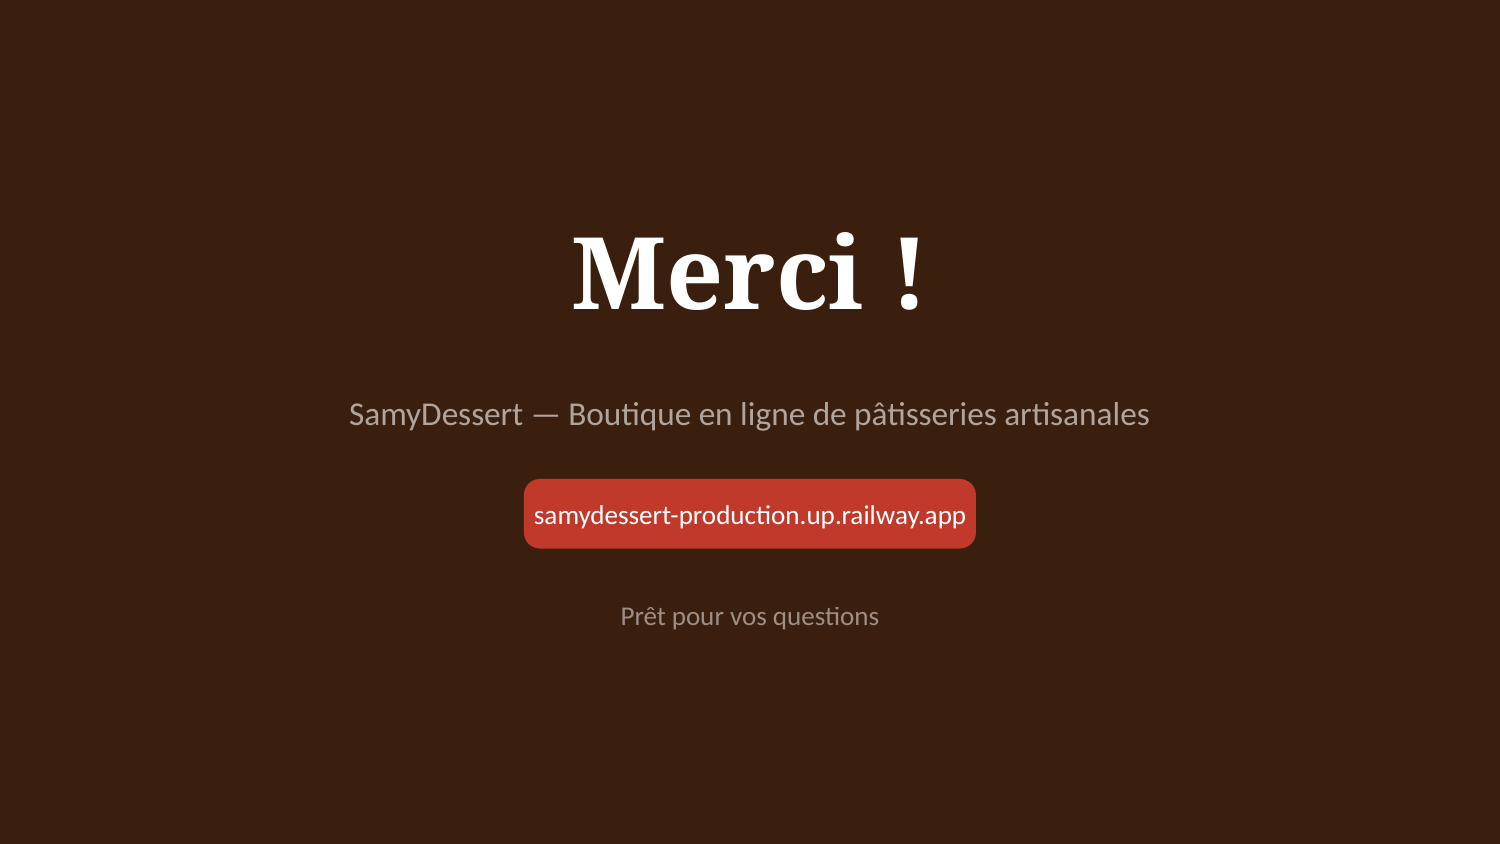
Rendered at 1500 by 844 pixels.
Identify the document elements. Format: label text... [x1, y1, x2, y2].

text_box samydessert-production.up.railway.app [524, 480, 975, 548]
text_box Merci ! [74, 179, 1425, 360]
text_box SamyDessert — Boutique en ligne de pâtisseries artisanales [74, 374, 1425, 450]
text_box Prêt pour vos questions [74, 584, 1425, 645]
